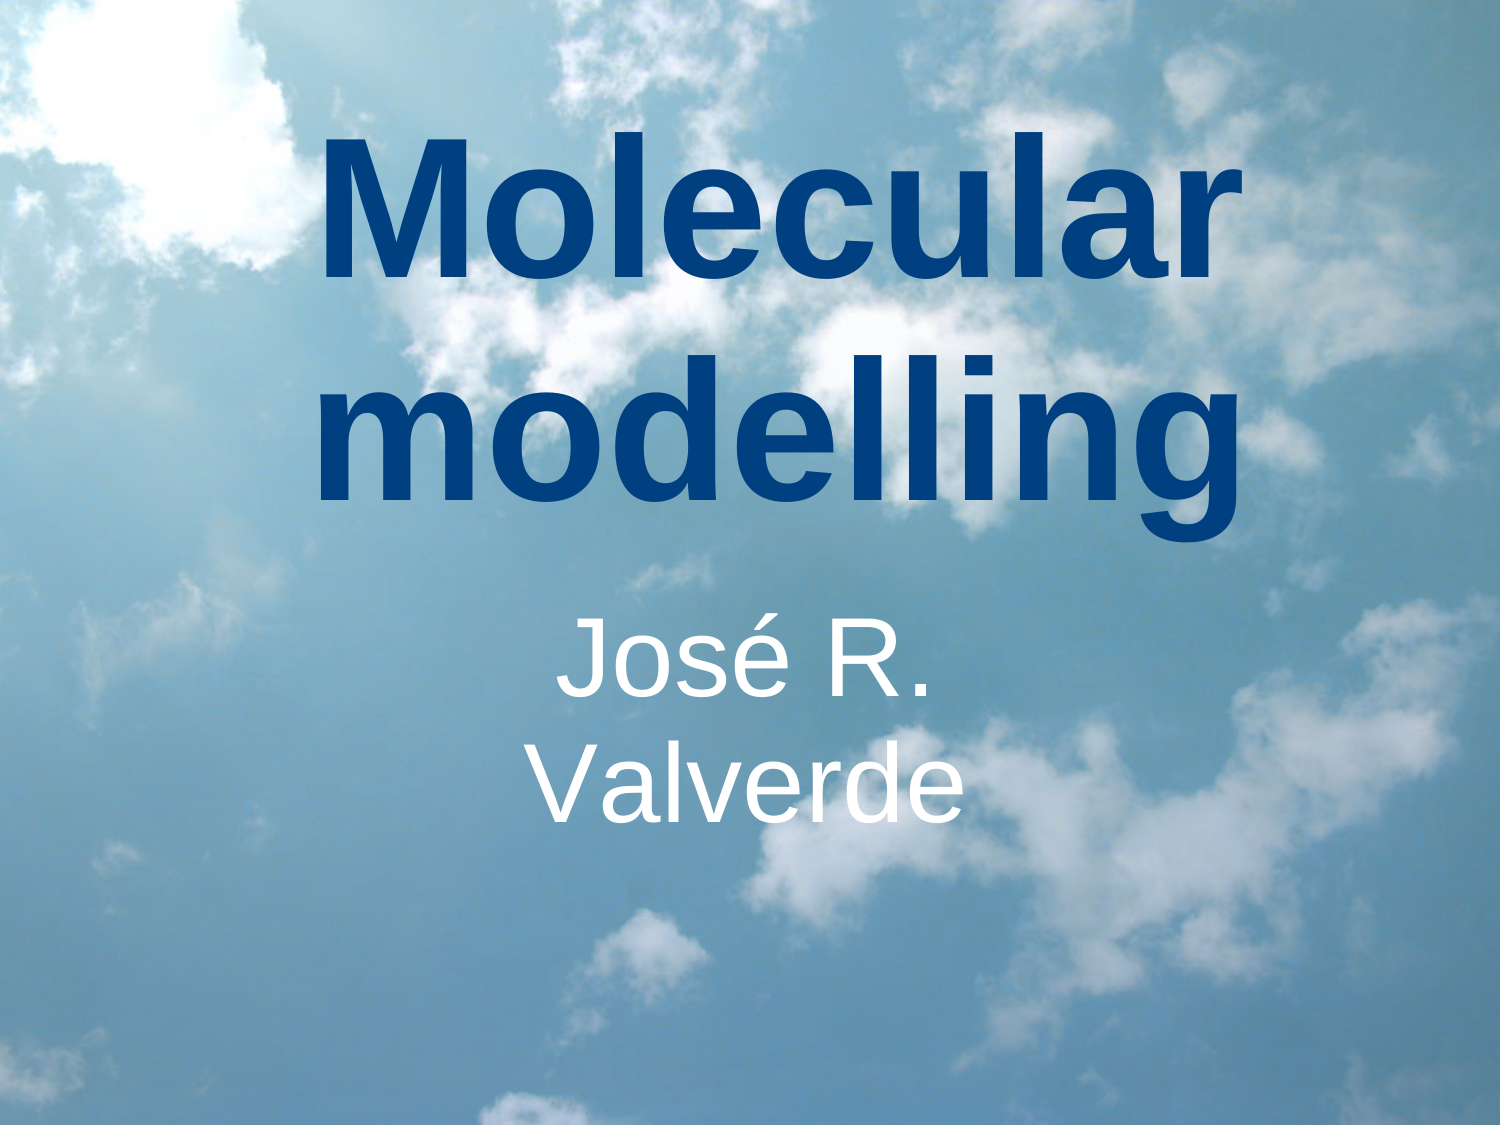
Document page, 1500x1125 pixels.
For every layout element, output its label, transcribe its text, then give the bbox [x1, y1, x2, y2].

picture [0, 0, 1500, 1125]
text_box José R. Valverde [339, 587, 1153, 854]
title Molecular modelling [142, 88, 1418, 552]
